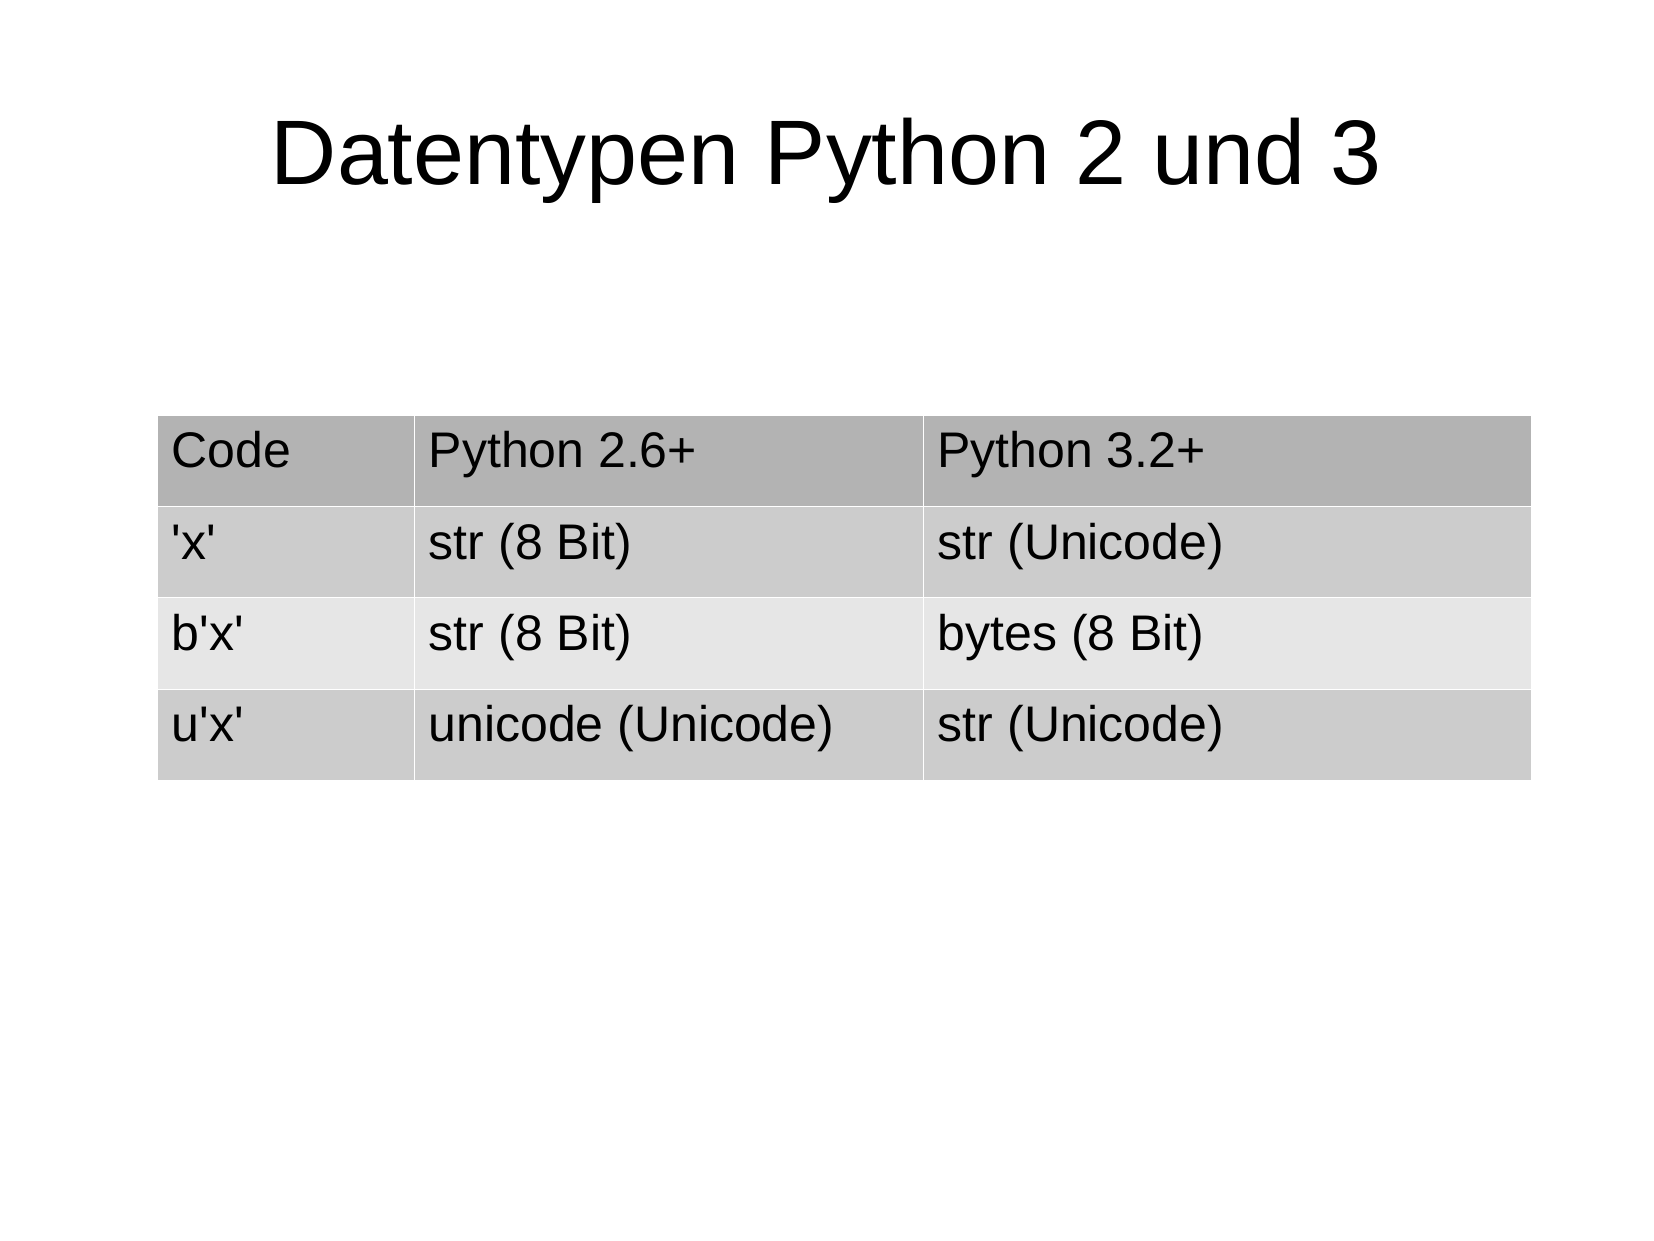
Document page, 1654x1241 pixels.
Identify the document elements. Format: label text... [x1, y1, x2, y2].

table_cell str (Unicode) [924, 507, 1531, 597]
table_cell bytes (8 Bit) [924, 598, 1531, 689]
table_header Python 3.2+ [924, 416, 1531, 506]
table_header Python 2.6+ [415, 416, 923, 506]
table_cell str (8 Bit) [415, 507, 923, 597]
table_cell str (8 Bit) [415, 598, 923, 689]
table_cell u'x' [158, 690, 414, 780]
title Datentypen Python 2 und 3 [82, 49, 1571, 257]
table_cell 'x' [158, 507, 414, 597]
table_cell b'x' [158, 598, 414, 689]
table_header Code [158, 416, 414, 506]
table_cell unicode (Unicode) [415, 690, 923, 780]
table_cell str (Unicode) [924, 690, 1531, 780]
